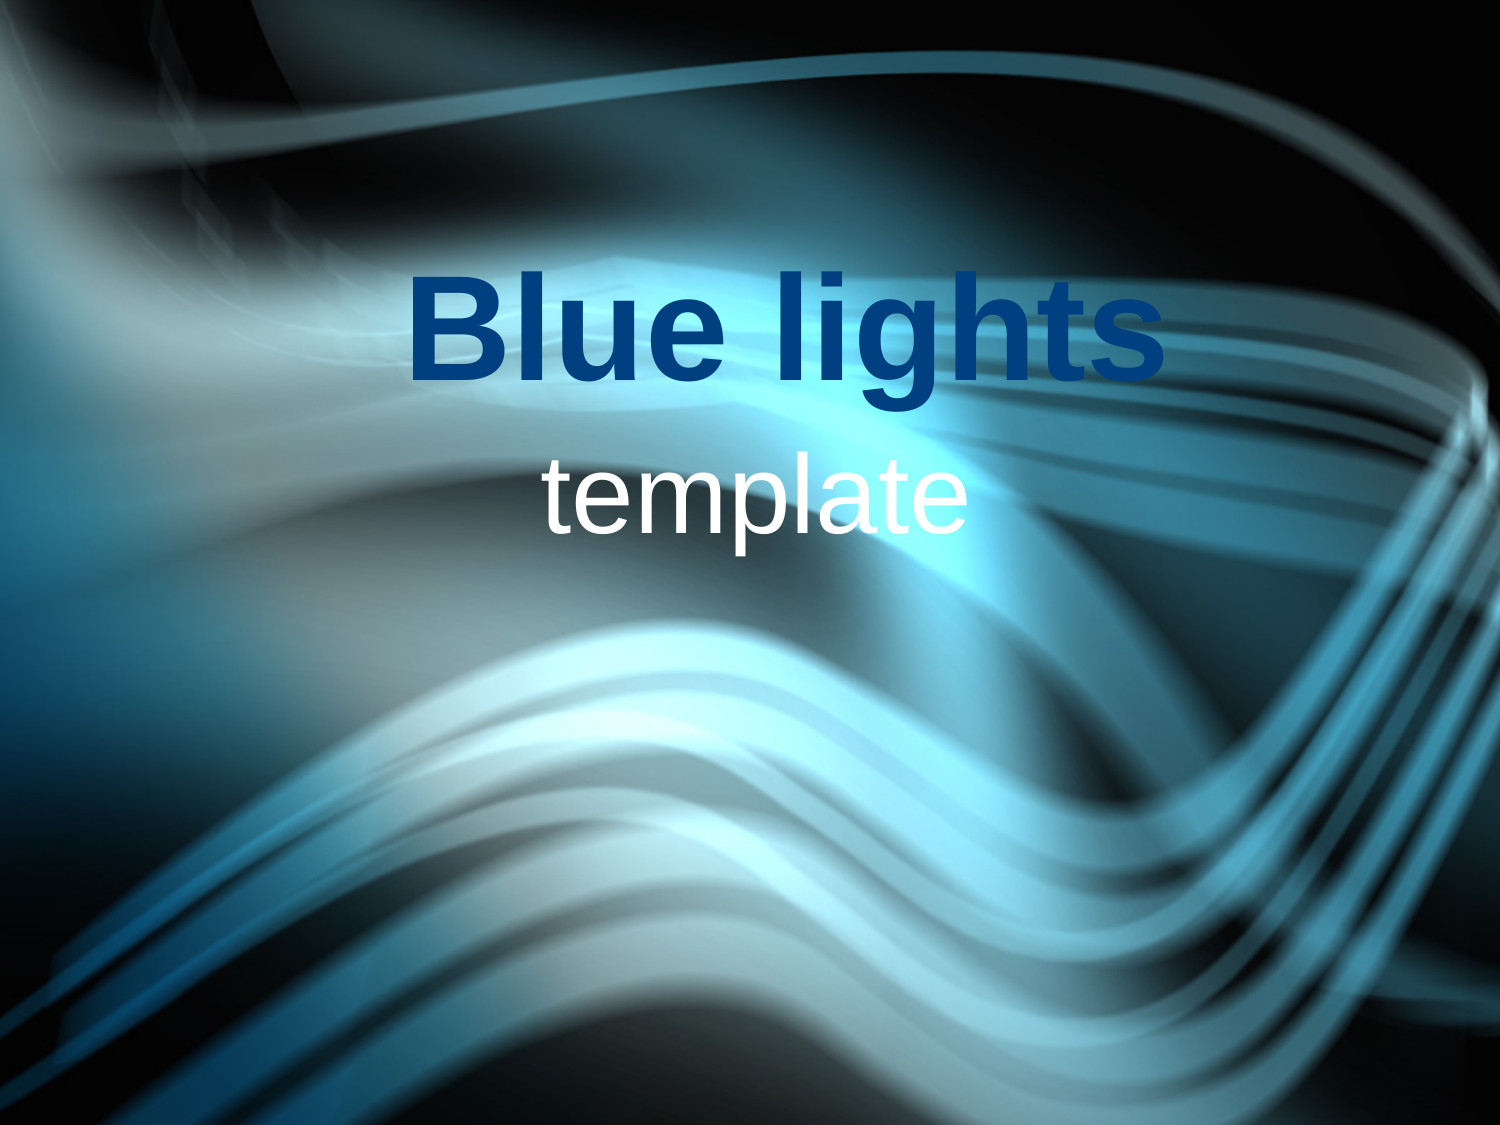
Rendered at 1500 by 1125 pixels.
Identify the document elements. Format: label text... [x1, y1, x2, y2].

picture [0, 0, 1500, 1125]
title Blue lights [150, 207, 1426, 449]
text_box template [350, 423, 1163, 565]
